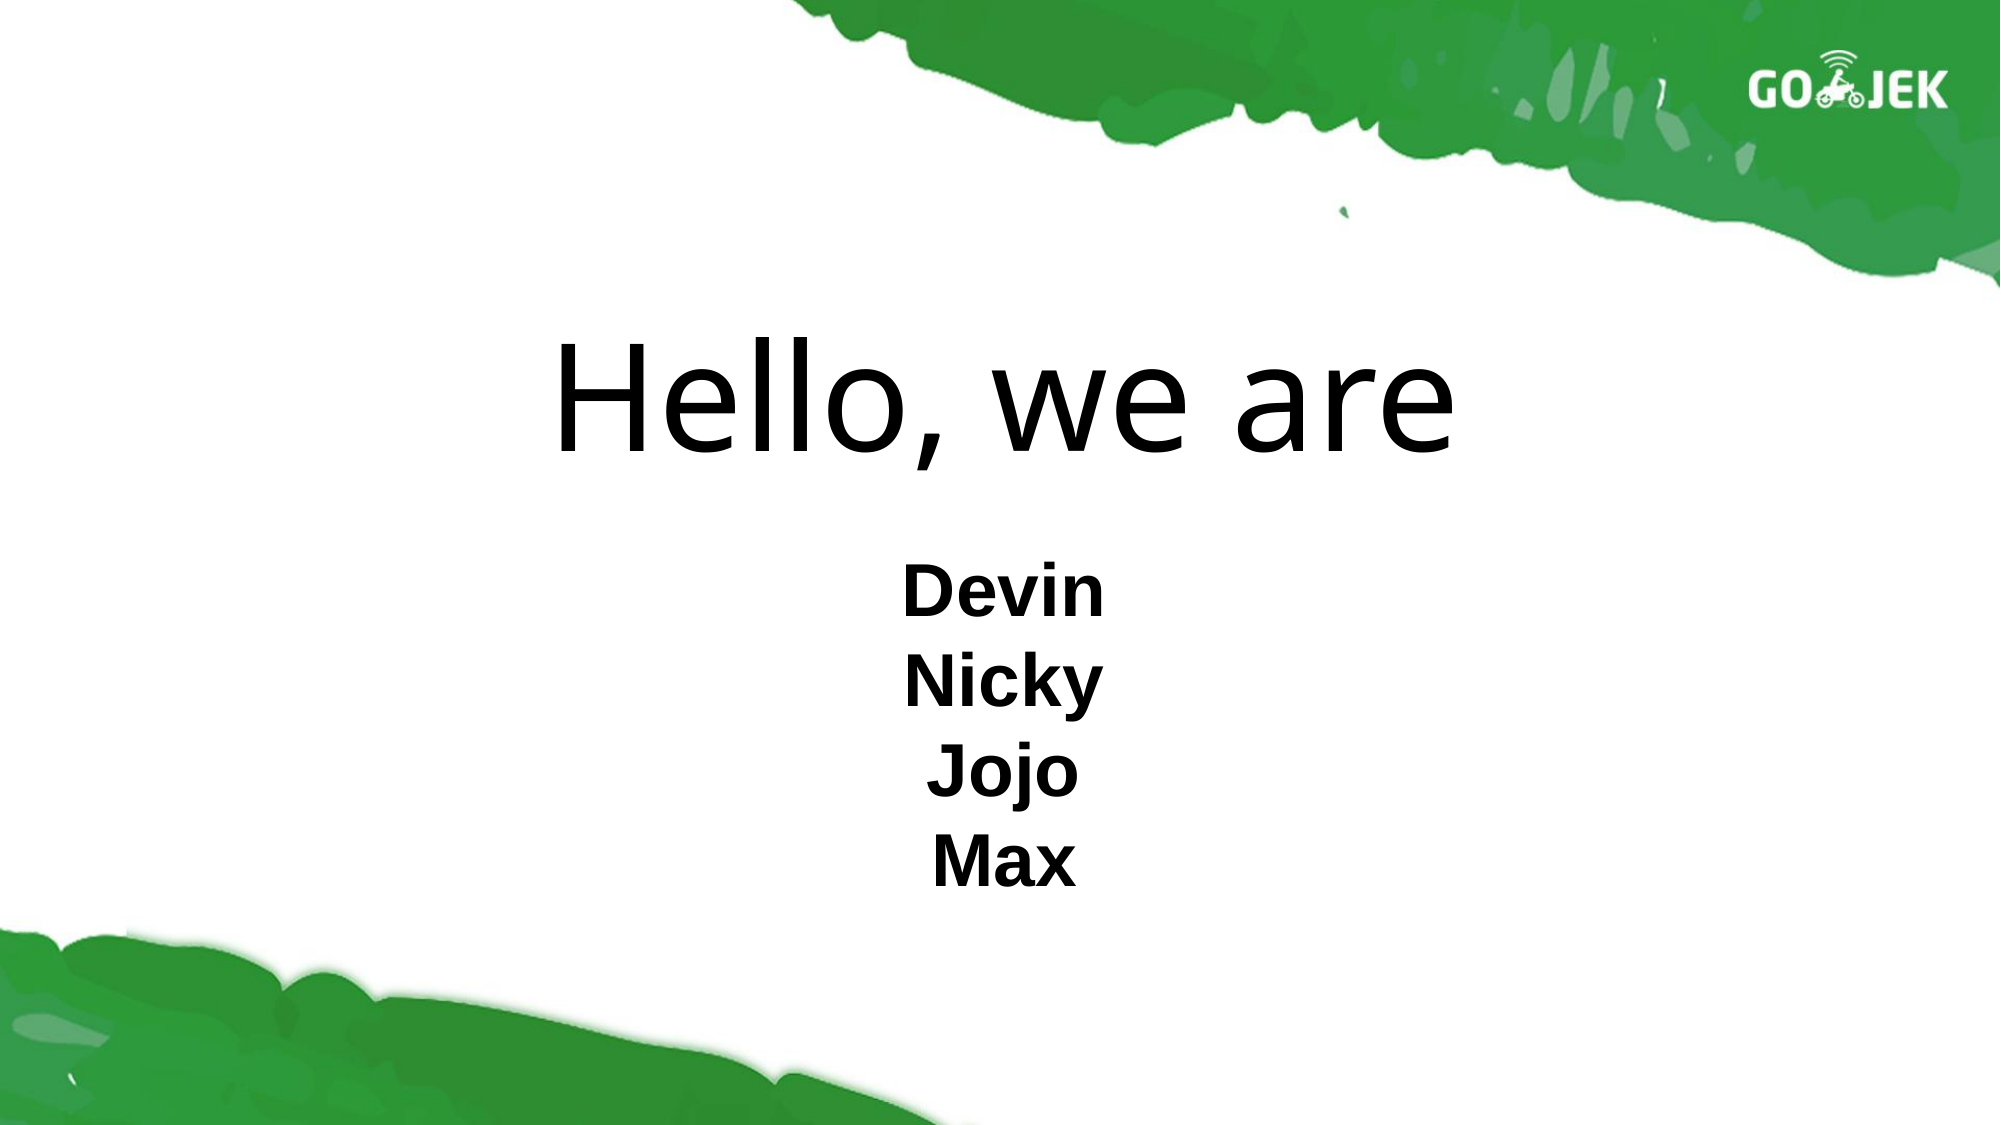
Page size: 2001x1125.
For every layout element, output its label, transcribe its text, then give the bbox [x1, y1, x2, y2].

picture [0, 0, 2000, 1125]
text_box Hello, we are Devin Nicky Jojo Max [112, 286, 1896, 850]
